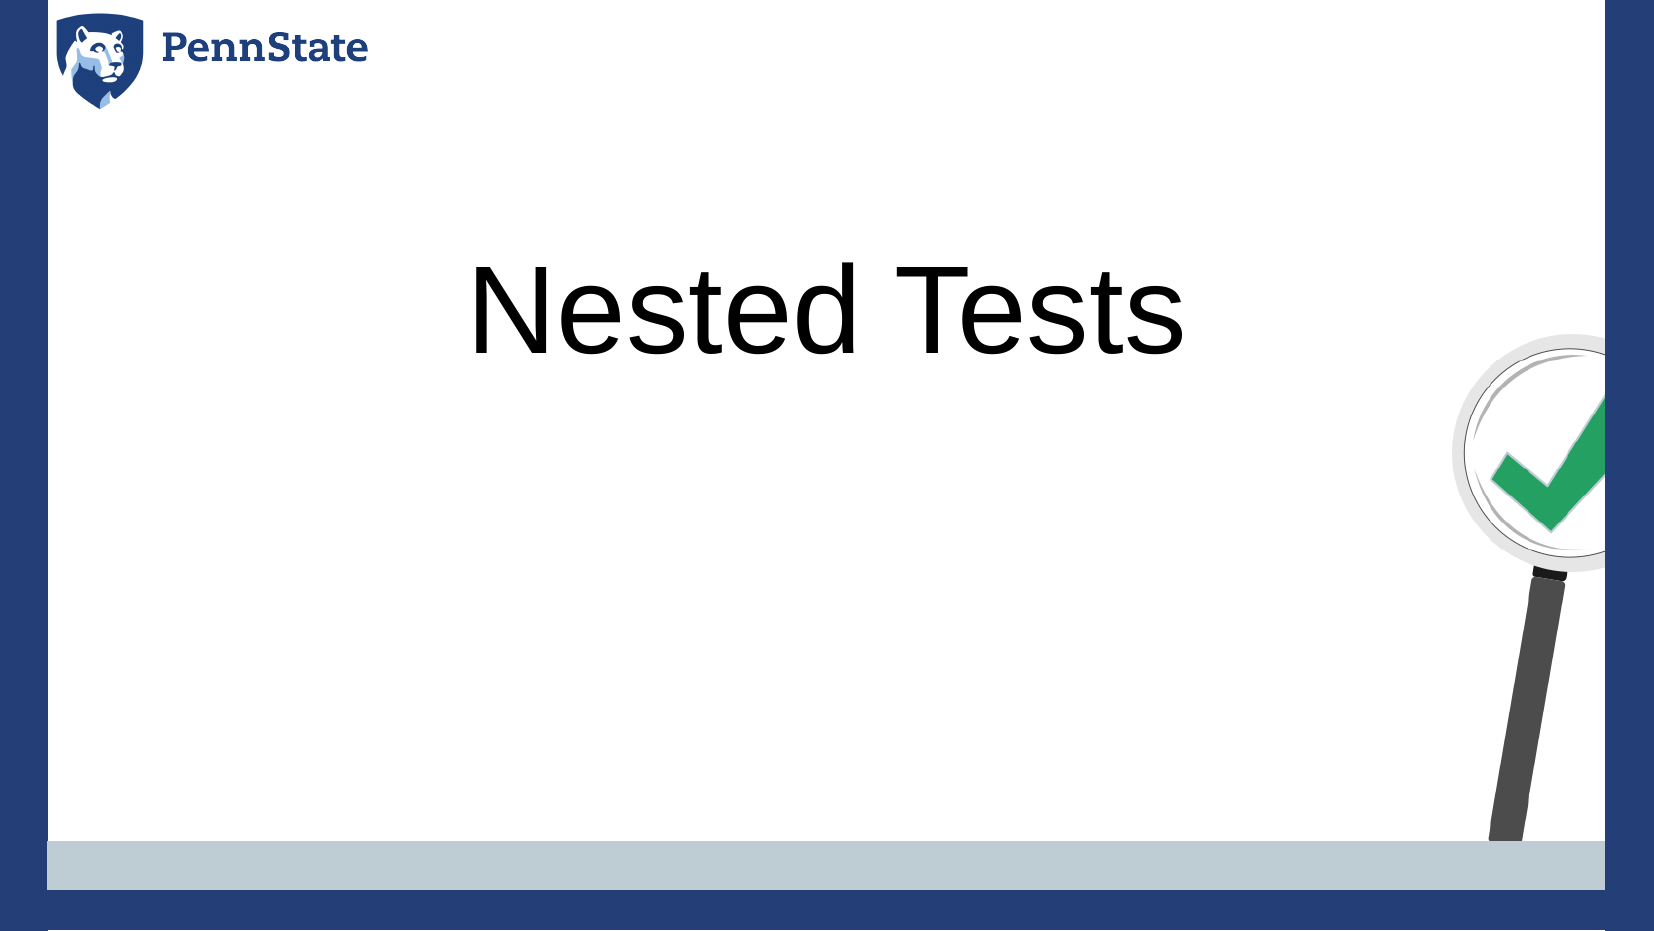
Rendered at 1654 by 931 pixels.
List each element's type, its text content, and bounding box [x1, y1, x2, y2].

list Nested Tests [261, 240, 1393, 436]
picture [48, 0, 411, 152]
picture [1452, 334, 1605, 841]
